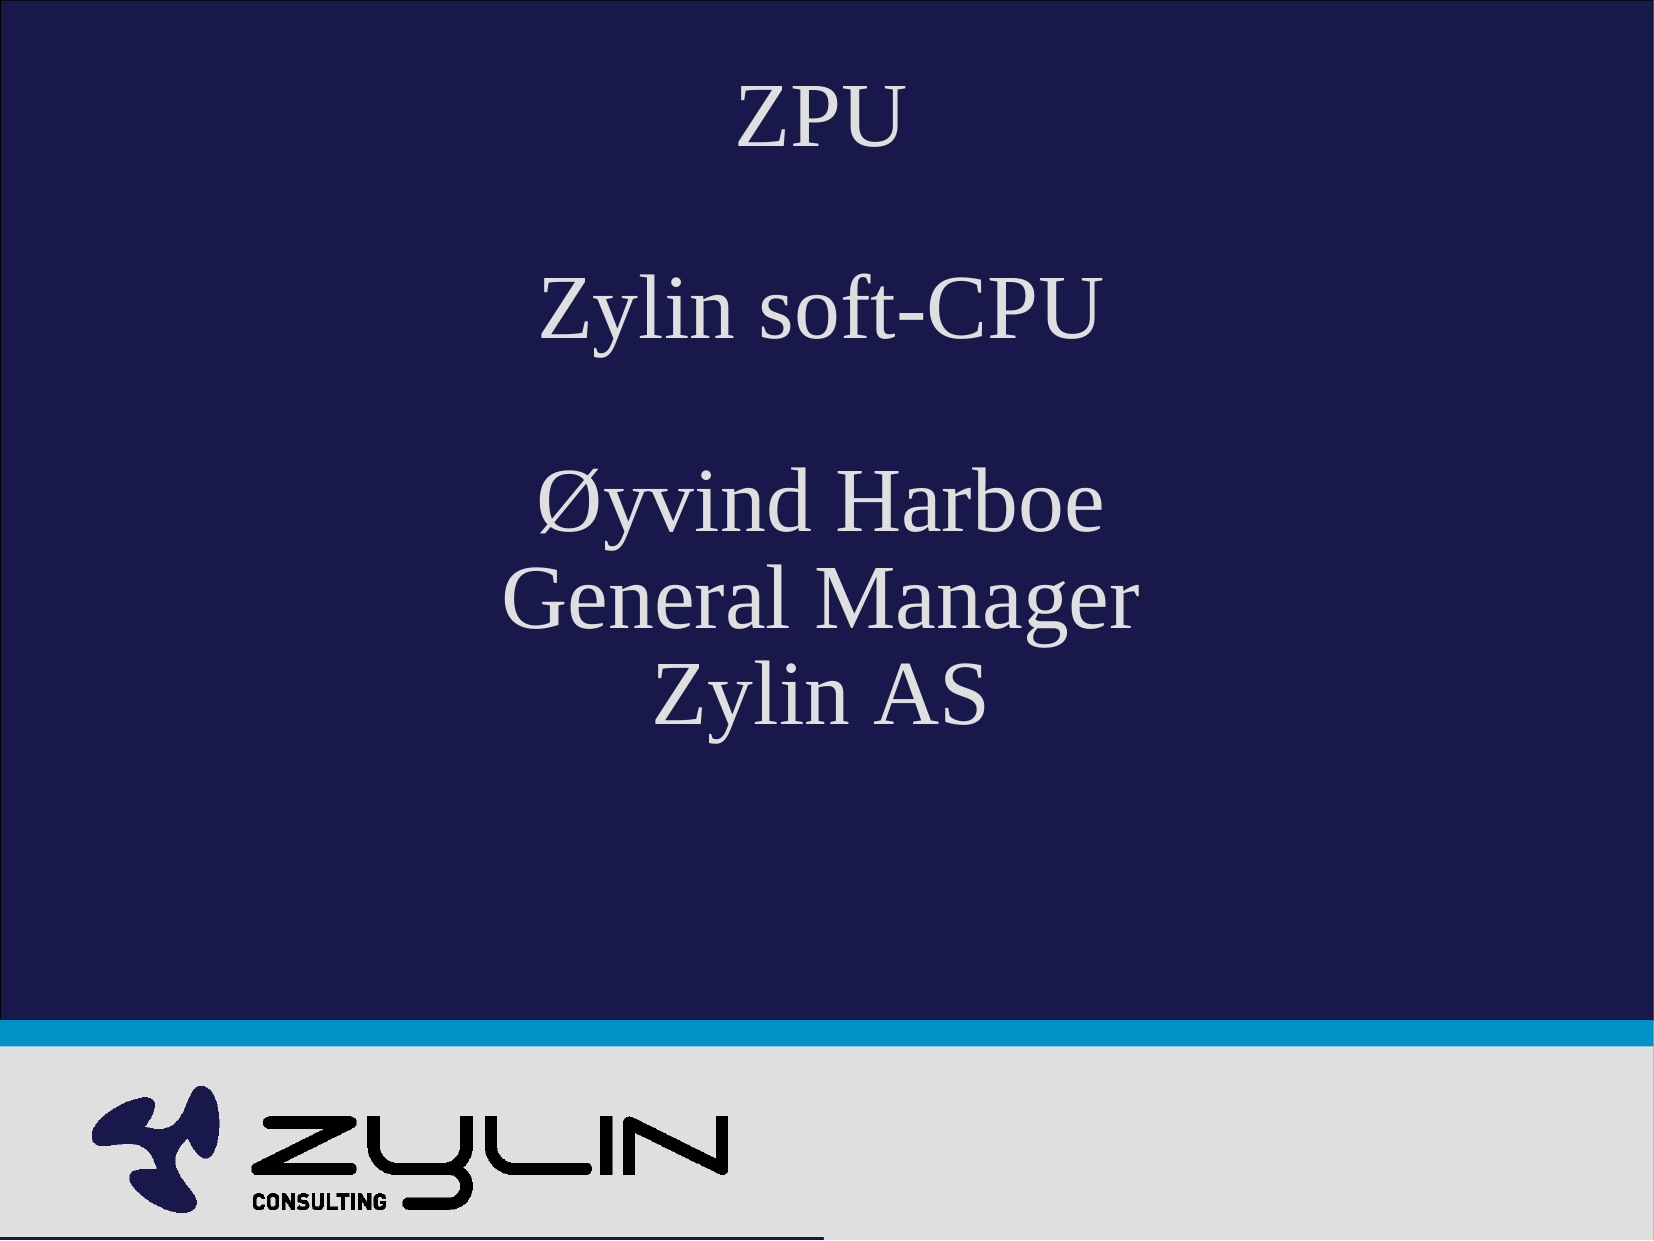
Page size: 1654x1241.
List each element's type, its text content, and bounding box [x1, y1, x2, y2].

text_box [0, 0, 1654, 1241]
picture [0, 1047, 823, 1237]
title ZPU Zylin soft-CPU Øyvind Harboe General Manager Zylin AS [117, 40, 1526, 772]
